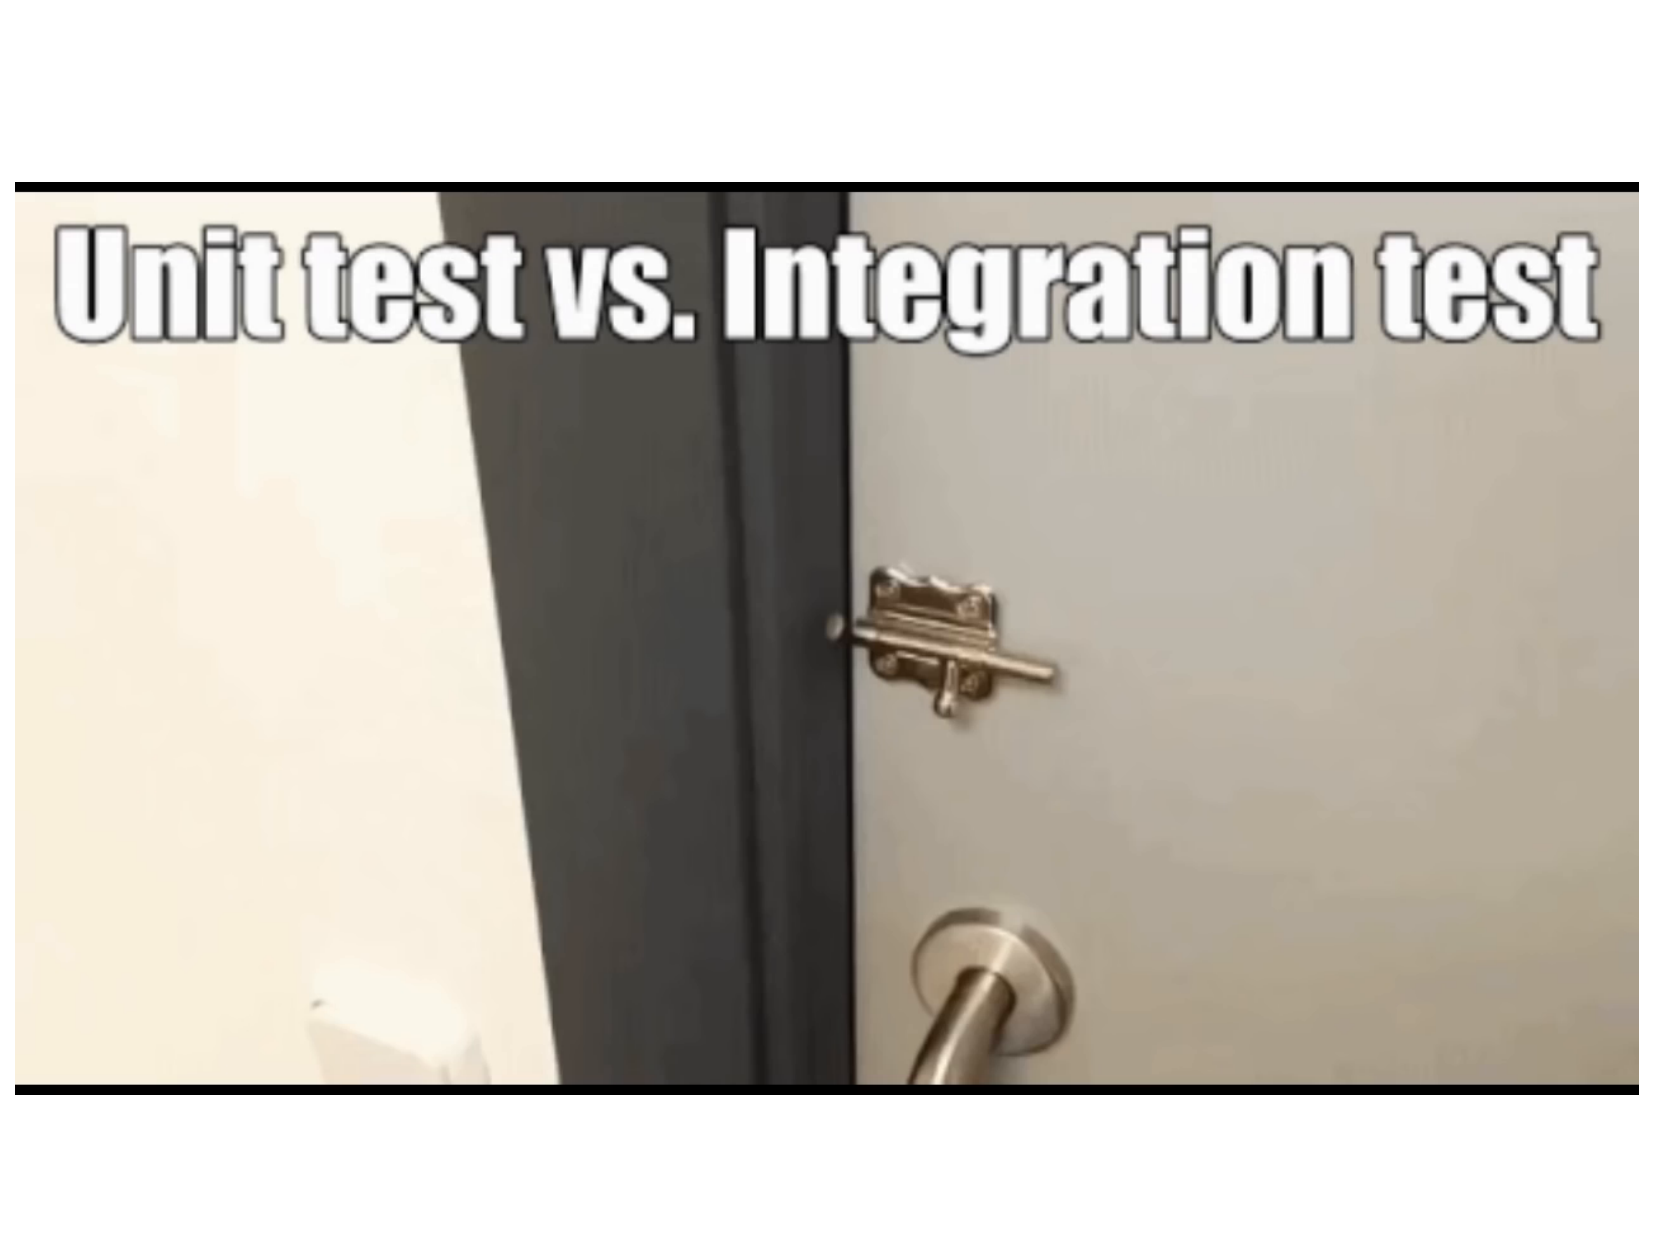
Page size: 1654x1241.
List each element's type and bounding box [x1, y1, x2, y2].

text_box [14, 181, 1639, 1095]
